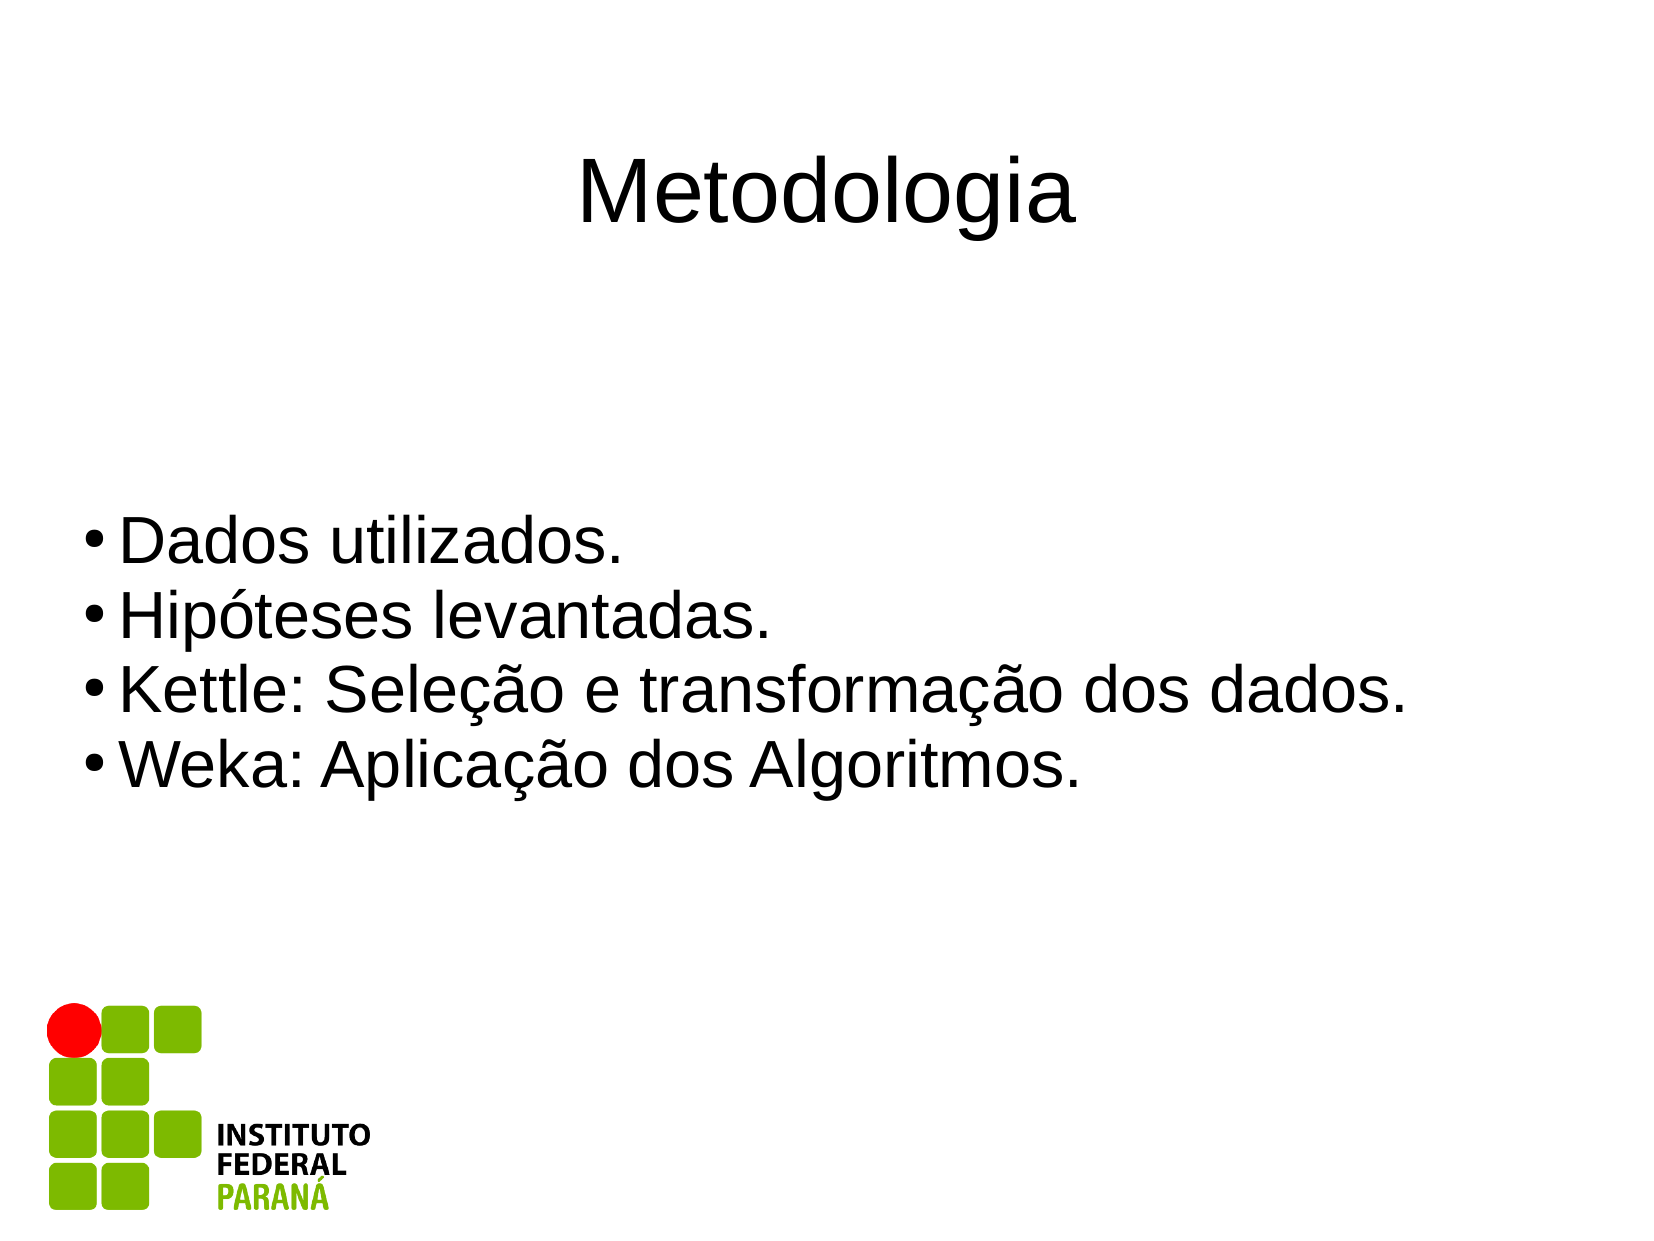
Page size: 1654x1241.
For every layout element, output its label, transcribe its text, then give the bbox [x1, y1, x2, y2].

subtitle Dados utilizados. Hipóteses levantadas. Kettle: Seleção e transformação dos dados. Weka: Aplicação dos Algoritmos. [82, 366, 1571, 1014]
title Metodologia [82, 87, 1571, 295]
picture [47, 1003, 370, 1211]
